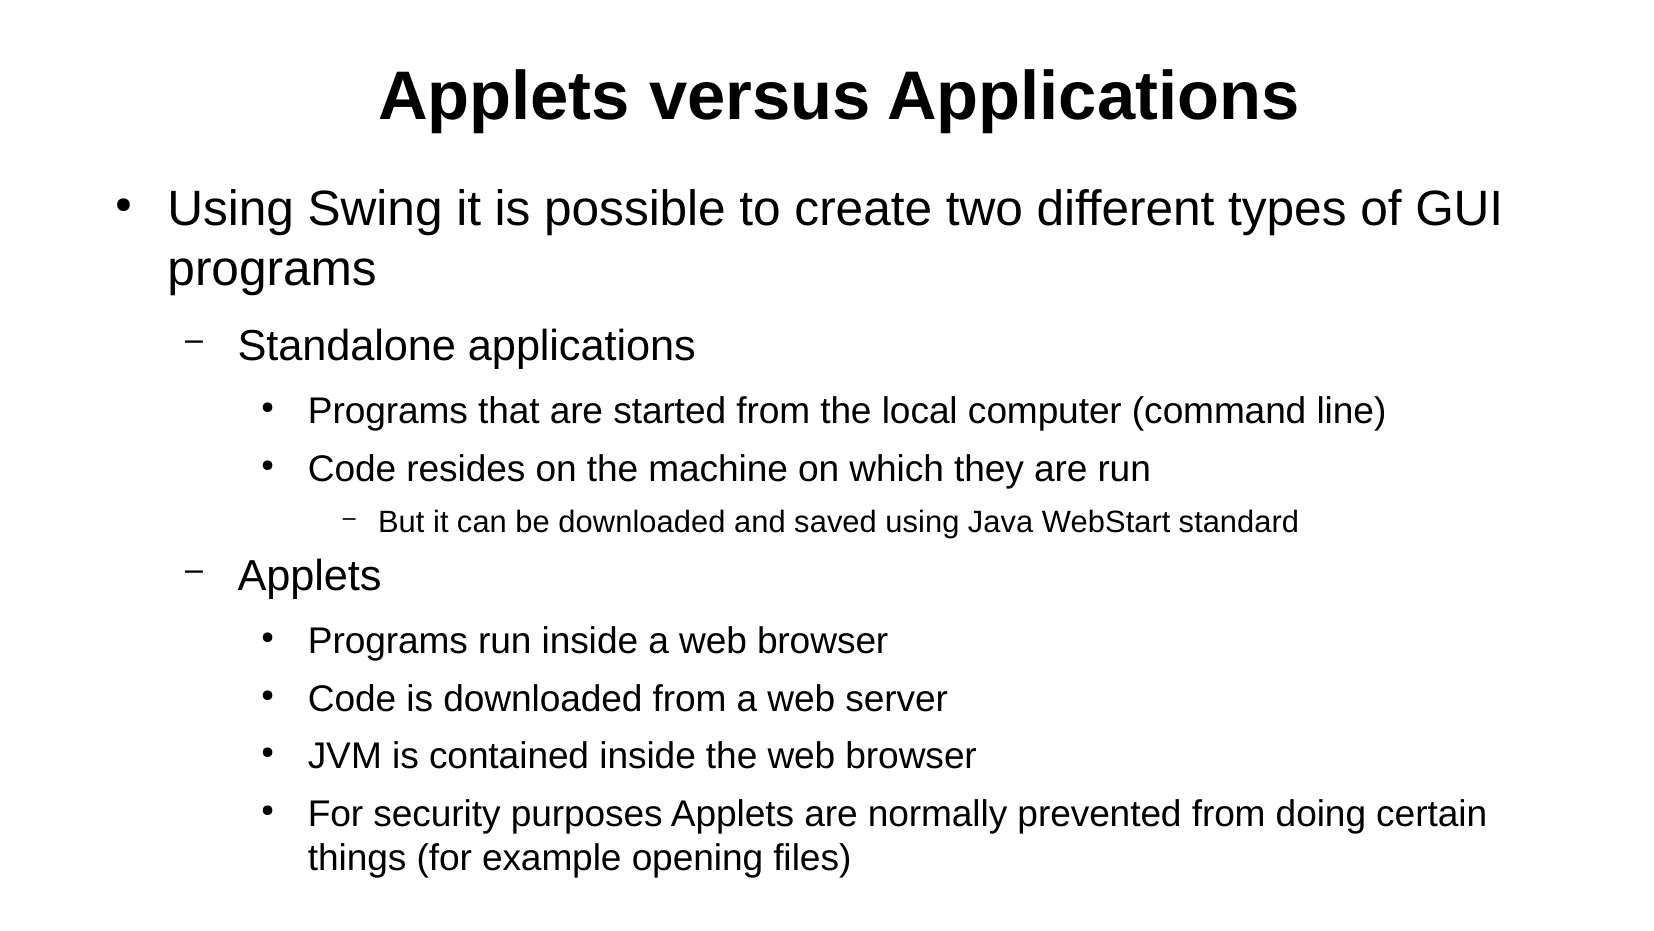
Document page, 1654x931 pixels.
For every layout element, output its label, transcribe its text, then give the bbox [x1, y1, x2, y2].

title Applets versus Applications [82, 37, 1571, 147]
list Using Swing it is possible to create two different types of GUI programs Standalone applications Programs that are started from the local computer (command line) Code resides on the machine on which they are run But it can be downloaded and saved using Java WebStart standard Applets Programs run inside a web browser Code is downloaded from a web server JVM is contained inside the web browser For security purposes Applets are normally prevented from doing certain things (for example opening files) [82, 168, 1538, 889]
